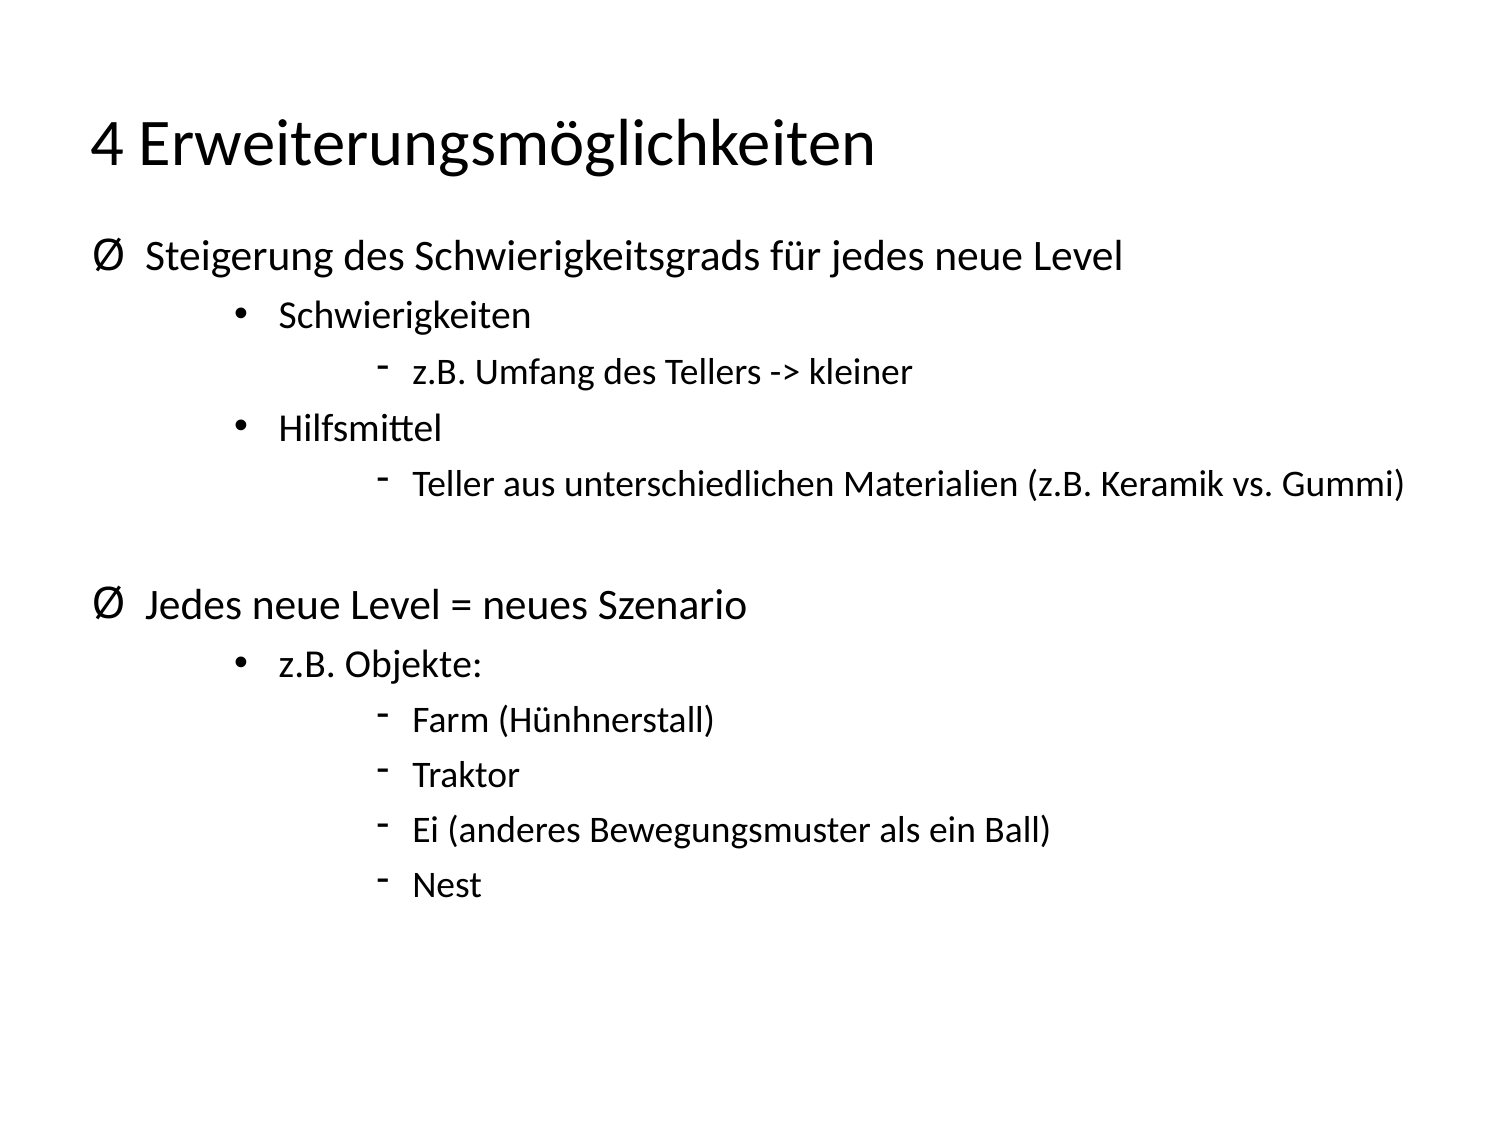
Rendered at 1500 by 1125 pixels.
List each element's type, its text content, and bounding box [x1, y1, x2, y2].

title 4 Erweiterungsmöglichkeiten [75, 45, 1426, 233]
list Steigerung des Schwierigkeitsgrads für jedes neue Level Schwierigkeiten z.B. Umfang des Tellers -> kleiner Hilfsmittel Teller aus unterschiedlichen Materialien (z.B. Keramik vs. Gummi) Jedes neue Level = neues Szenario z.B. Objekte: Farm (Hünhnerstall) Traktor Ei (anderes Bewegungsmuster als ein Ball) Nest [76, 219, 1427, 963]
